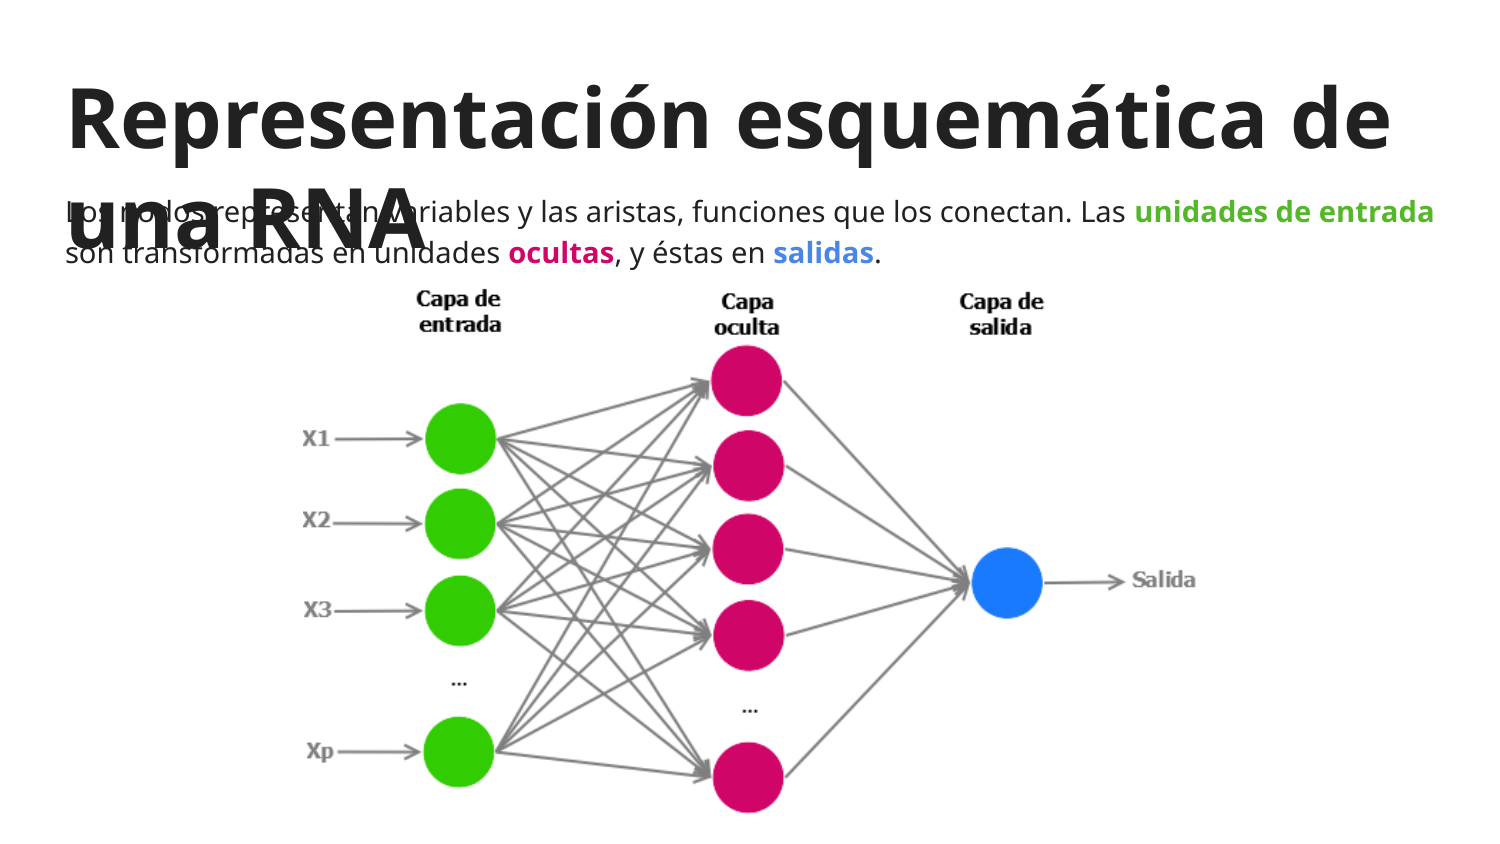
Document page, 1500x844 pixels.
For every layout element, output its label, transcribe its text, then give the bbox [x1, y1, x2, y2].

subtitle Los nodos representan variables y las aristas, funciones que los conectan. Las unidades de entrada son transformadas en unidades ocultas, y éstas en salidas. [50, 173, 1451, 395]
title Representación esquemática de una RNA [50, 50, 1451, 173]
picture [303, 285, 1197, 817]
